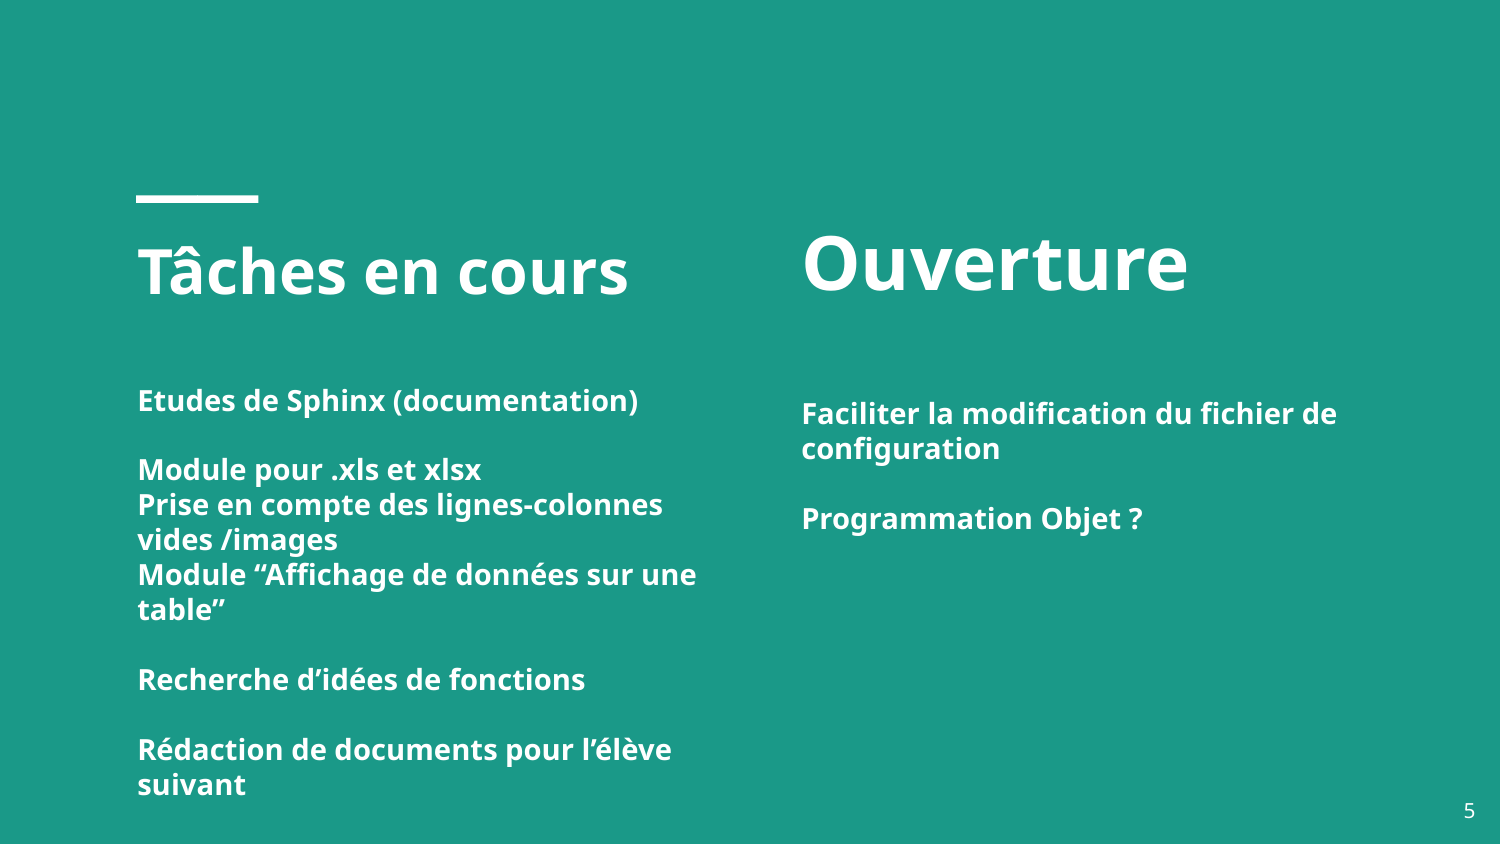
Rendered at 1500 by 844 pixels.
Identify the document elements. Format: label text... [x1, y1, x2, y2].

slide_number <number> [1400, 779, 1491, 844]
title Tâches en cours Etudes de Sphinx (documentation) Module pour .xls et xlsx Prise en compte des lignes-colonnes vides /images Module “Affichage de données sur une table” Recherche d’idées de fonctions Rédaction de documents pour l’élève suivant [122, 216, 725, 782]
title Ouverture Faciliter la modification du fichier de configuration Programmation Objet ? [786, 200, 1389, 766]
